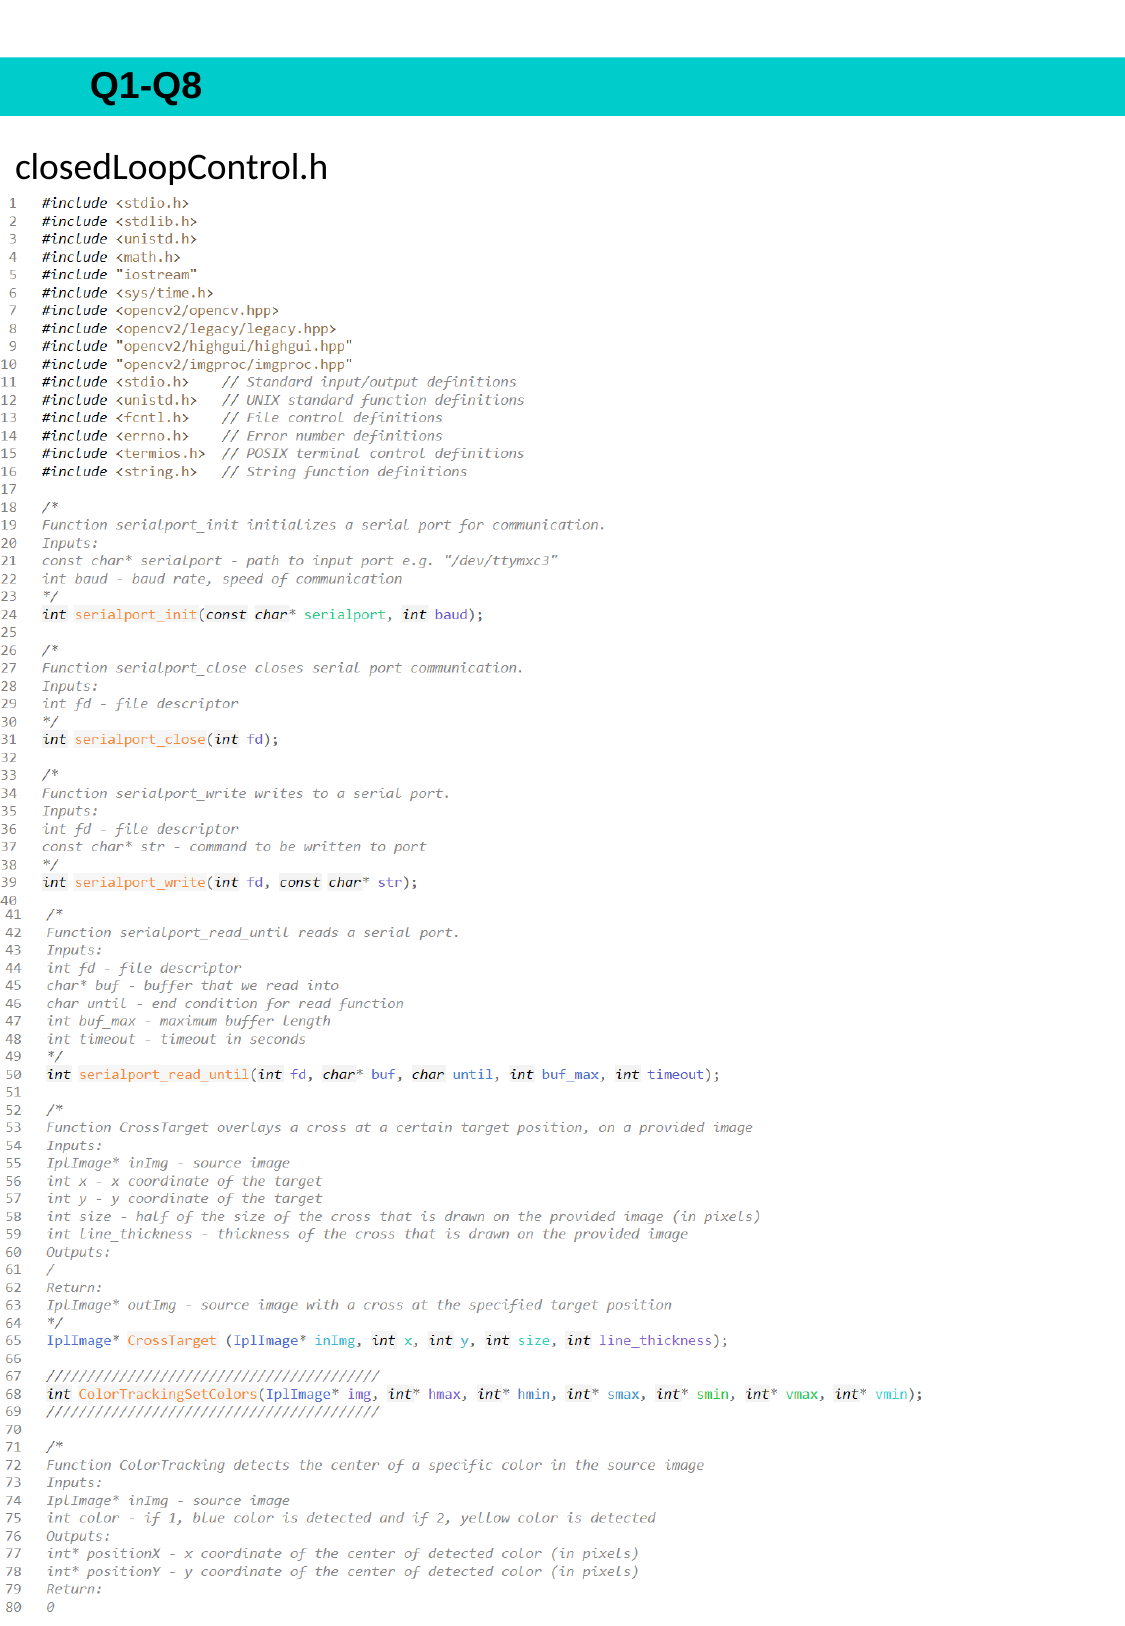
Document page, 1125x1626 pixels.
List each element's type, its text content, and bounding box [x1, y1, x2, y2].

picture [0, 193, 1125, 1616]
text_box closedLoopControl.h [0, 134, 1125, 193]
text_box Q1-Q8 [0, 57, 1125, 116]
